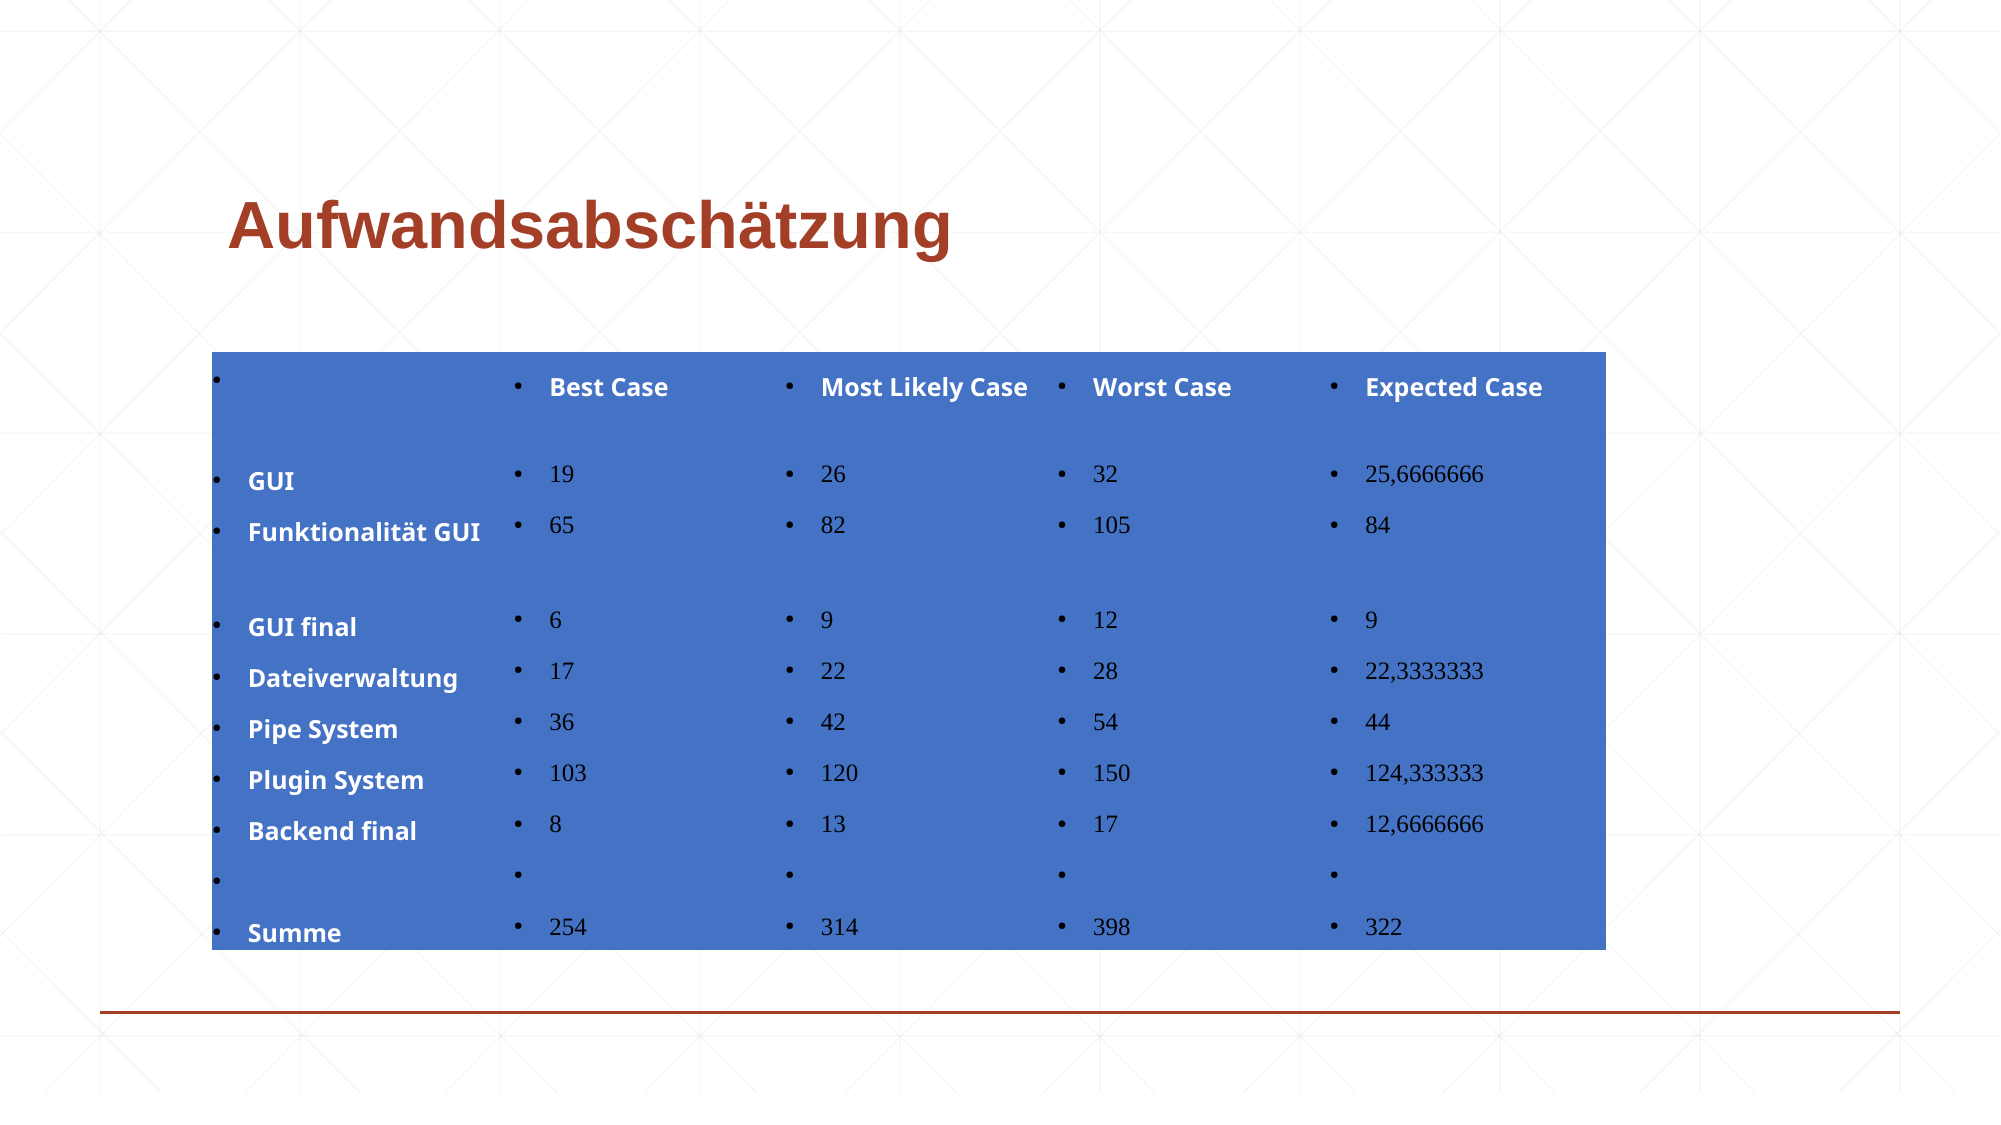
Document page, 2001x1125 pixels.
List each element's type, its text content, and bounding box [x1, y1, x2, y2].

table_cell Dateiverwaltung [212, 643, 514, 694]
table_cell 25,6666666 [1330, 447, 1606, 498]
table_cell 314 [785, 899, 1058, 950]
table_cell 26 [785, 447, 1058, 498]
table_cell 65 [514, 498, 785, 592]
table_cell 150 [1058, 746, 1330, 797]
table_cell [212, 848, 514, 899]
table_header Best Case [514, 352, 785, 447]
table_header Worst Case [1058, 352, 1330, 447]
table_cell GUI [212, 447, 514, 498]
table_cell 42 [785, 694, 1058, 746]
table_cell 22,3333333 [1330, 643, 1606, 694]
table_cell 9 [785, 592, 1058, 643]
table_cell 9 [1330, 592, 1606, 643]
table_cell 8 [514, 797, 785, 848]
table_cell [1058, 848, 1330, 899]
table_cell 398 [1058, 899, 1330, 950]
table_cell 17 [1058, 797, 1330, 848]
table_cell [1330, 848, 1606, 899]
table_cell 36 [514, 694, 785, 746]
table_cell 54 [1058, 694, 1330, 746]
table_cell 44 [1330, 694, 1606, 746]
table_cell 120 [785, 746, 1058, 797]
table_cell [785, 848, 1058, 899]
table_cell Pipe System [212, 694, 514, 746]
table_cell 17 [514, 643, 785, 694]
table_cell 6 [514, 592, 785, 643]
table_cell 105 [1058, 498, 1330, 592]
table_cell 12,6666666 [1330, 797, 1606, 848]
table_cell Funktionalität GUI [212, 498, 514, 592]
table_cell Backend final [212, 797, 514, 848]
table_cell 32 [1058, 447, 1330, 498]
table_header [212, 352, 514, 447]
table_cell 254 [514, 899, 785, 950]
table_cell Plugin System [212, 746, 514, 797]
table_cell 28 [1058, 643, 1330, 694]
table_cell 12 [1058, 592, 1330, 643]
table_cell GUI final [212, 592, 514, 643]
table_cell 82 [785, 498, 1058, 592]
table_header Most Likely Case [785, 352, 1058, 447]
table_header Expected Case [1330, 352, 1606, 447]
title Aufwandsabschätzung [212, 82, 1788, 271]
table_cell 13 [785, 797, 1058, 848]
table_cell 322 [1330, 899, 1606, 950]
table_cell 103 [514, 746, 785, 797]
table_cell [514, 848, 785, 899]
table_cell Summe [212, 899, 514, 950]
table_cell 124,333333 [1330, 746, 1606, 797]
table_cell 19 [514, 447, 785, 498]
table_cell 22 [785, 643, 1058, 694]
table_cell 84 [1330, 498, 1606, 592]
